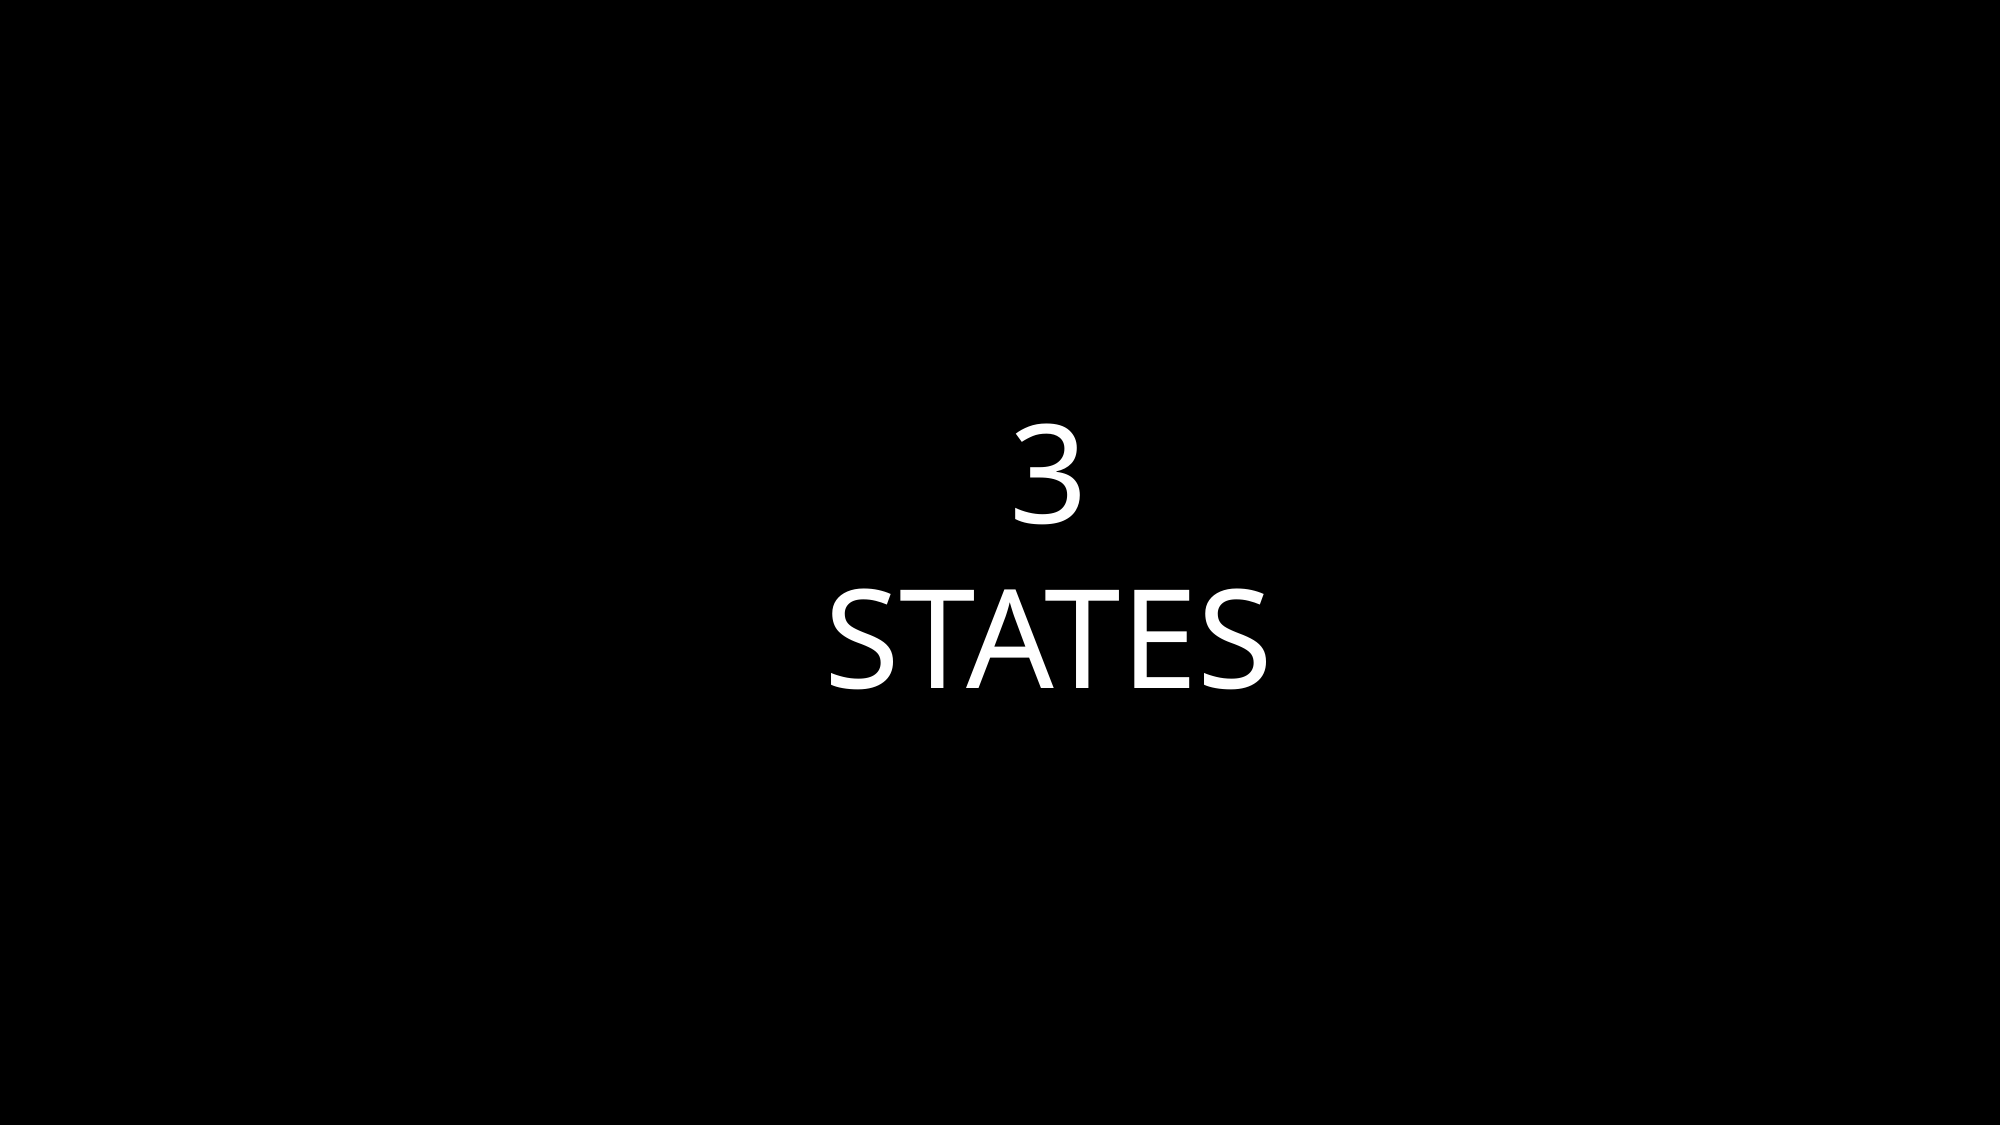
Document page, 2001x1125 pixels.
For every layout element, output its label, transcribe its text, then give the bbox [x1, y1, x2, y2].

text_box 3 STATES [994, 603, 1025, 647]
text_box 3 STATES [496, 442, 1602, 660]
